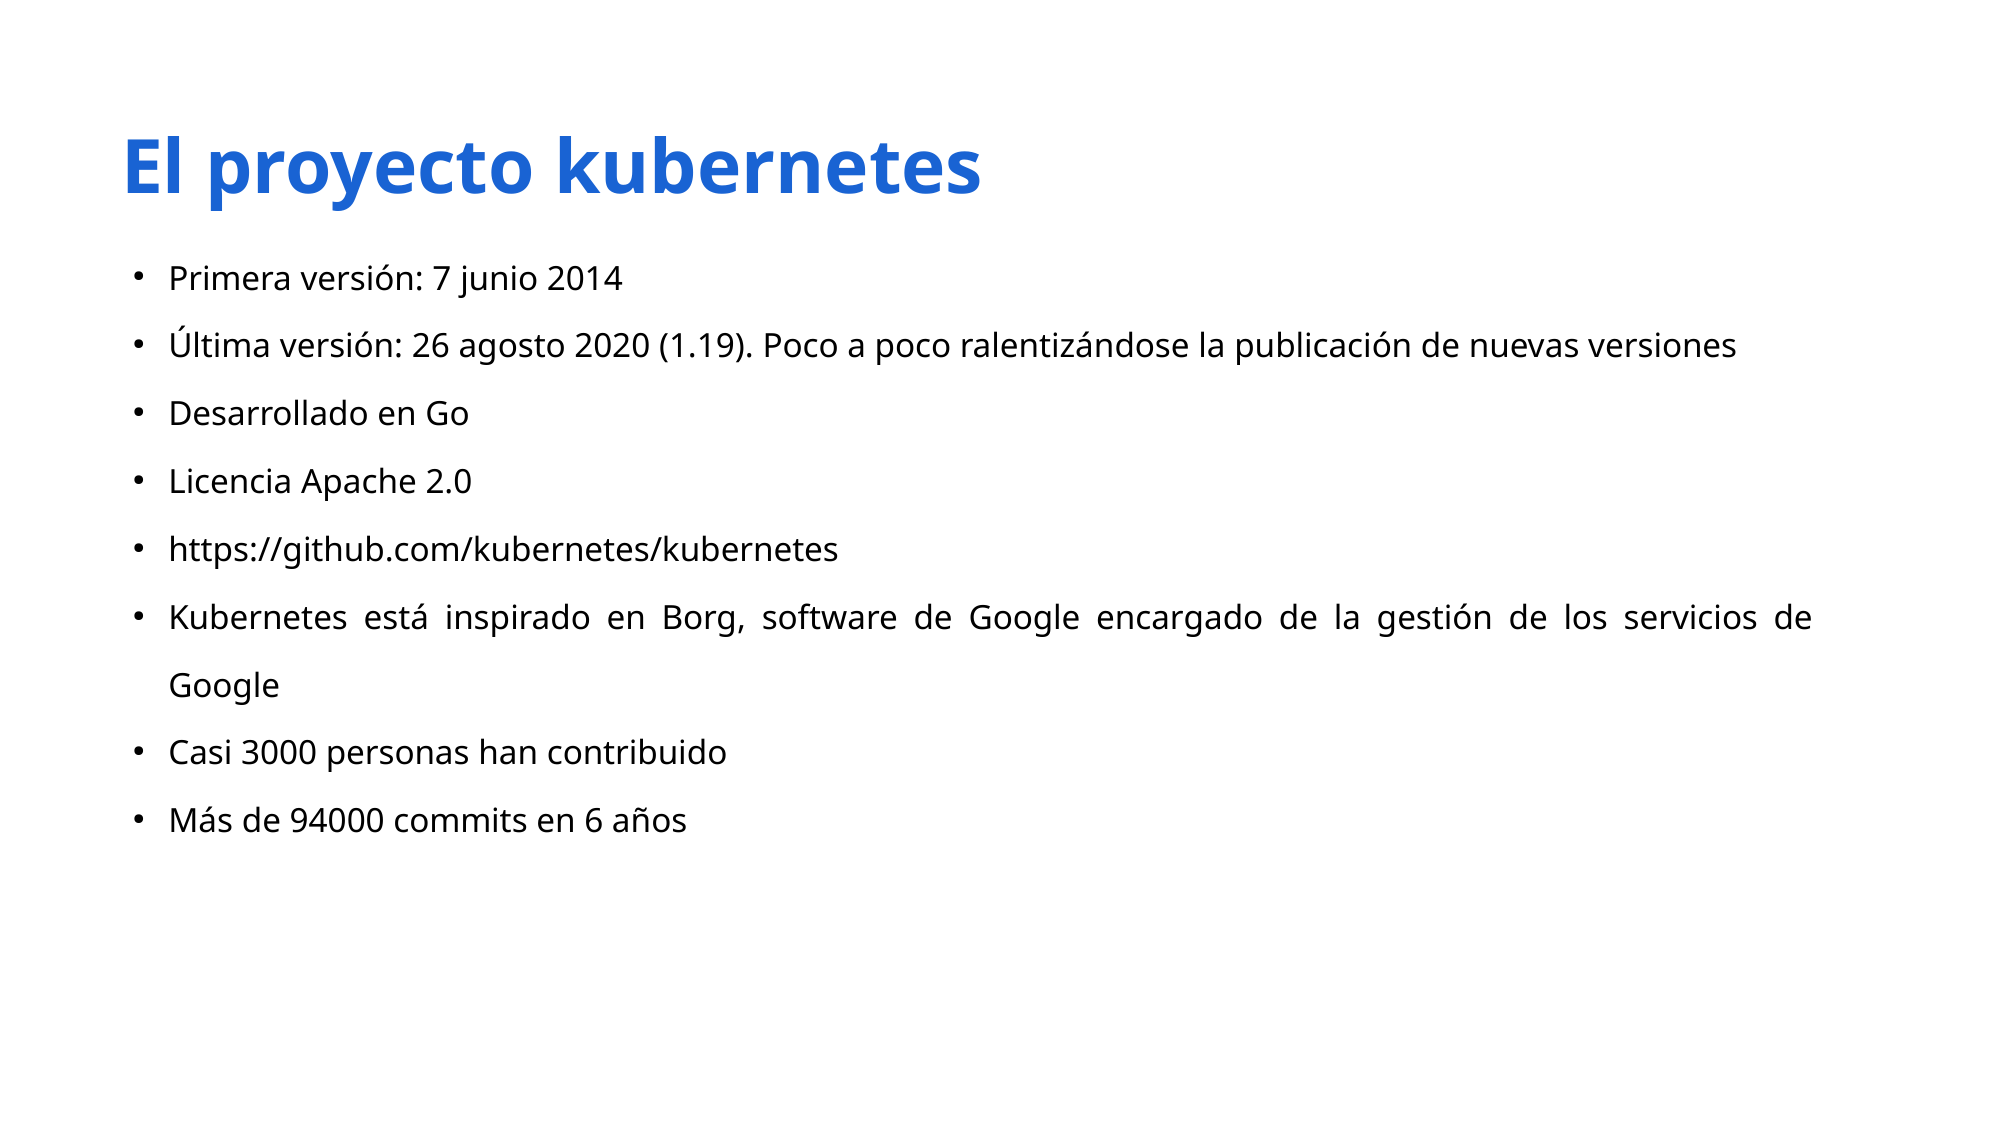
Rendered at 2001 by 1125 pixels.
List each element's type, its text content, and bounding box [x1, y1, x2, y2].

text_box El proyecto kubernetes [106, 106, 1878, 293]
text_box Primera versión: 7 junio 2014 Última versión: 26 agosto 2020 (1.19). Poco a poco ralentizándose la publicación de nuevas versiones Desarrollado en Go Licencia Apache 2.0 https://github.com/kubernetes/kubernetes Kubernetes está inspirado en Borg, software de Google encargado de la gestión de los servicios de Google Casi 3000 personas han contribuido Más de 94000 commits en 6 años [118, 224, 1831, 1106]
